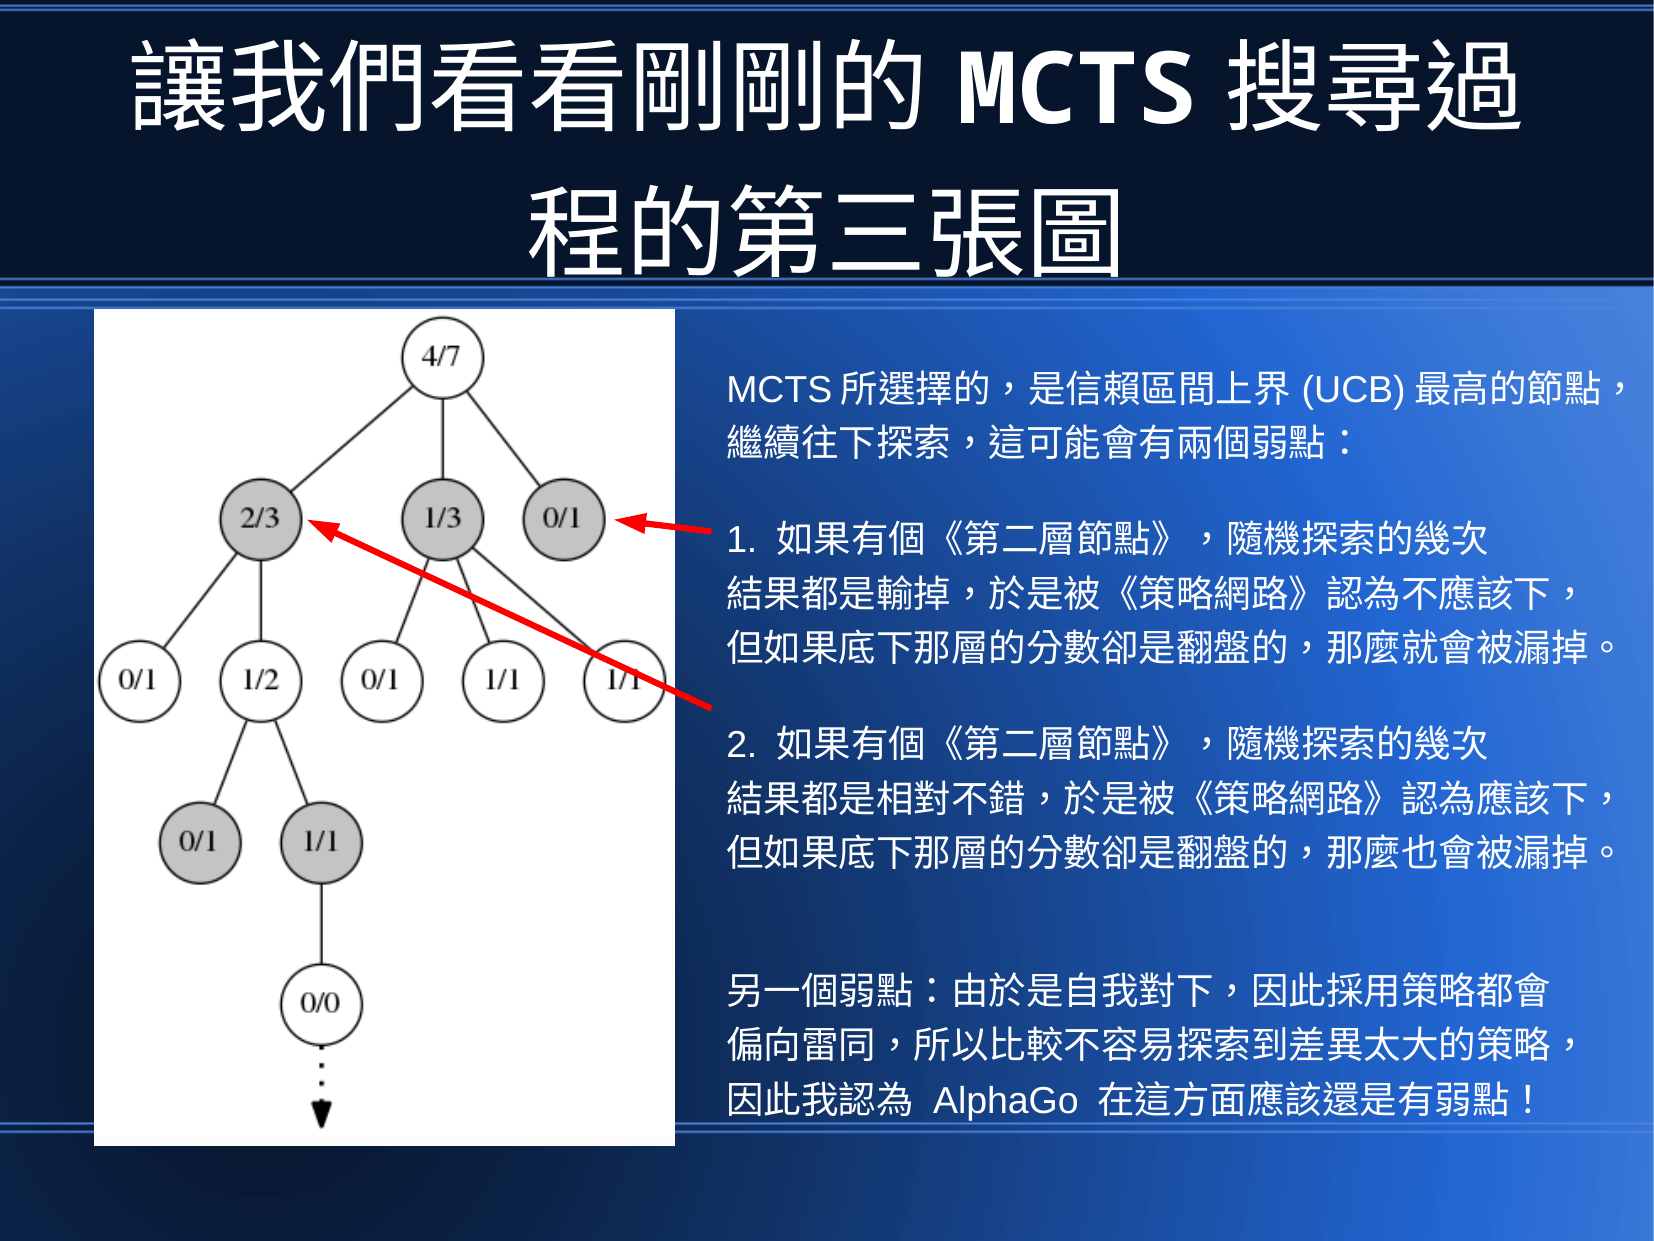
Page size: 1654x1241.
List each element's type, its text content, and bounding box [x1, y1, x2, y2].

title 讓我們看看剛剛的MCTS搜尋過程的第三張圖 [82, 32, 1571, 274]
text_box MCTS所選擇的，是信賴區間上界(UCB)最高的節點， 繼續往下探索，這可能會有兩個弱點： 1. 如果有個《第二層節點》，隨機探索的幾次 結果都是輸掉，於是被《策略網路》認為不應該下， 但如果底下那層的分數卻是翻盤的，那麼就會被漏掉。 2. 如果有個《第二層節點》，隨機探索的幾次 結果都是相對不錯，於是被《策略網路》認為應該下， 但如果底下那層的分數卻是翻盤的，那麼也會被漏掉。 另一個弱點：由於是自我對下，因此採用策略都會 偏向雷同，所以比較不容易探索到差異太大的策略， 因此我認為 AlphaGo 在這方面應該還是有弱點！ [711, 351, 1653, 1072]
picture [0, 0, 1654, 1241]
